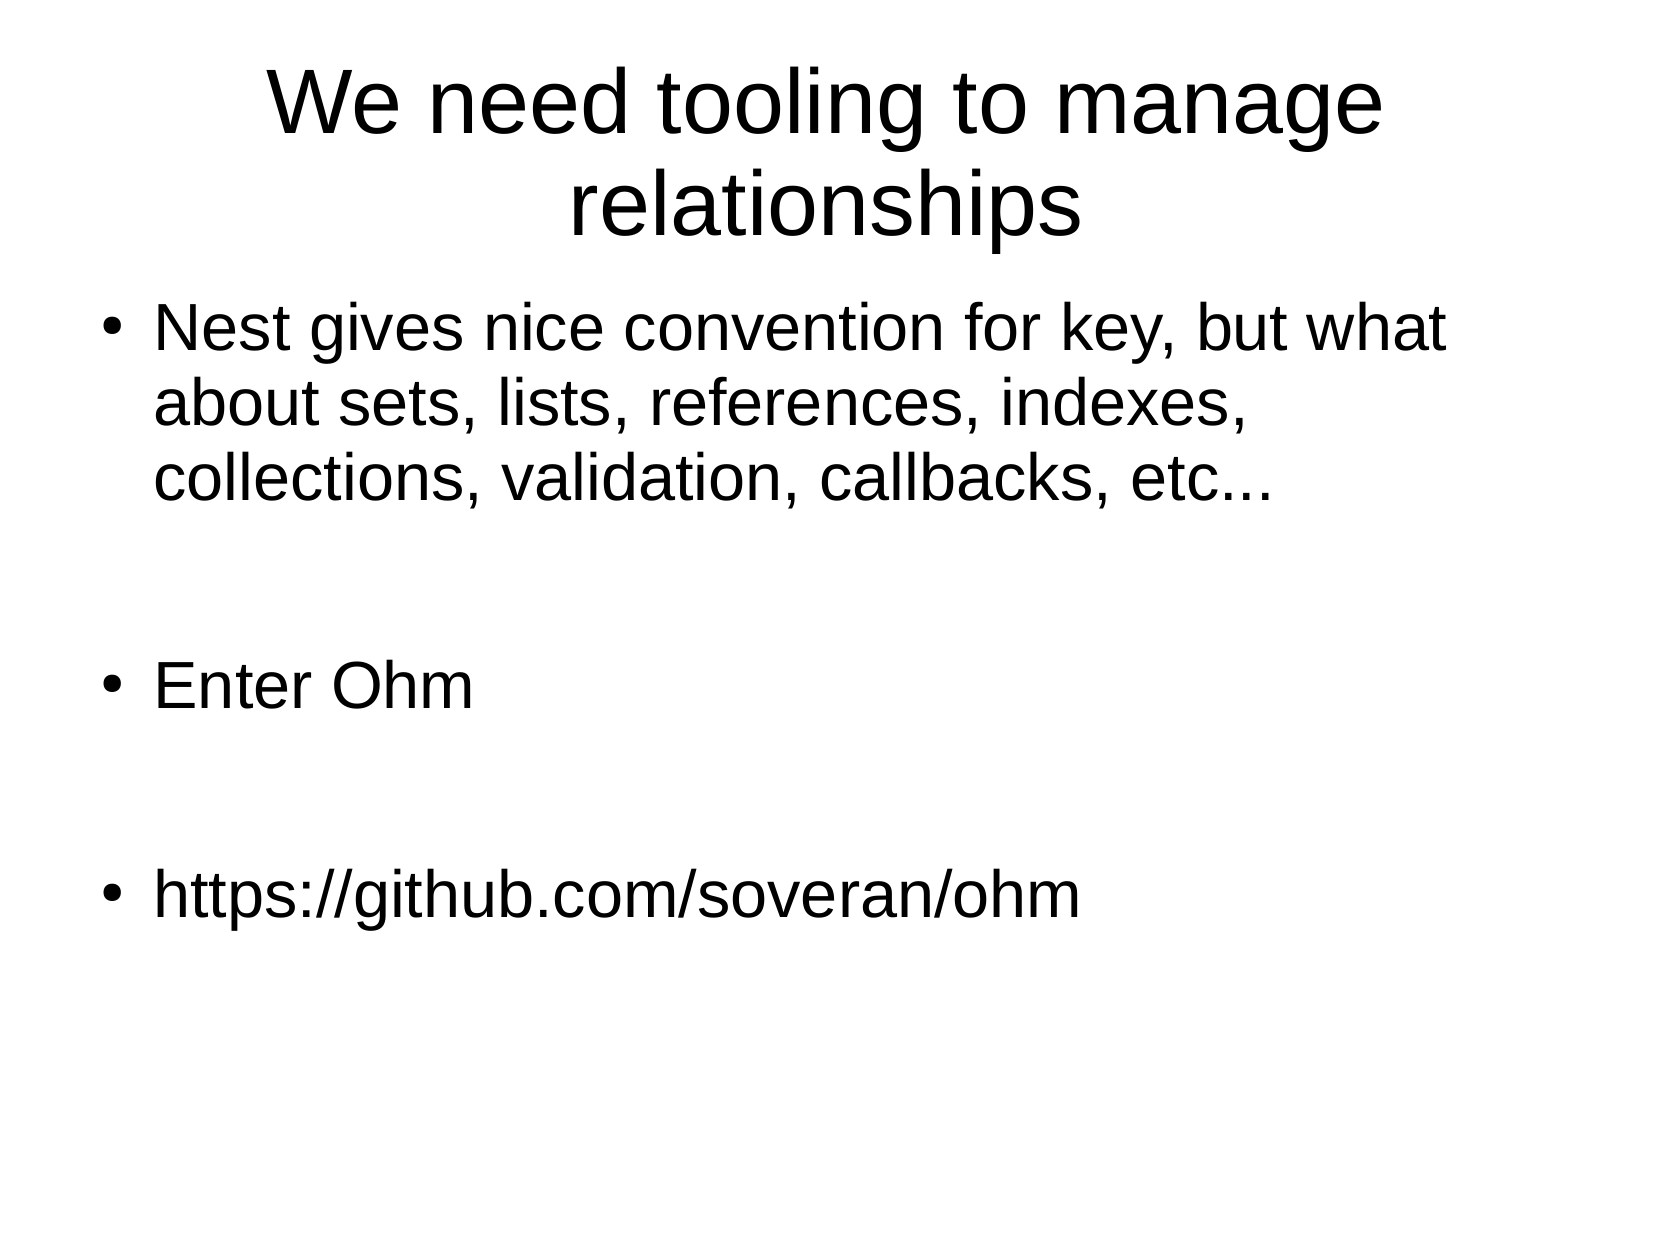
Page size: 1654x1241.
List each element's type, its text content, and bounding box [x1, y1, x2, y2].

list Nest gives nice convention for key, but what about sets, lists, references, indexes, collections, validation, callbacks, etc... Enter Ohm https://github.com/soveran/ohm [82, 290, 1571, 1109]
title We need tooling to manage relationships [82, 49, 1571, 257]
